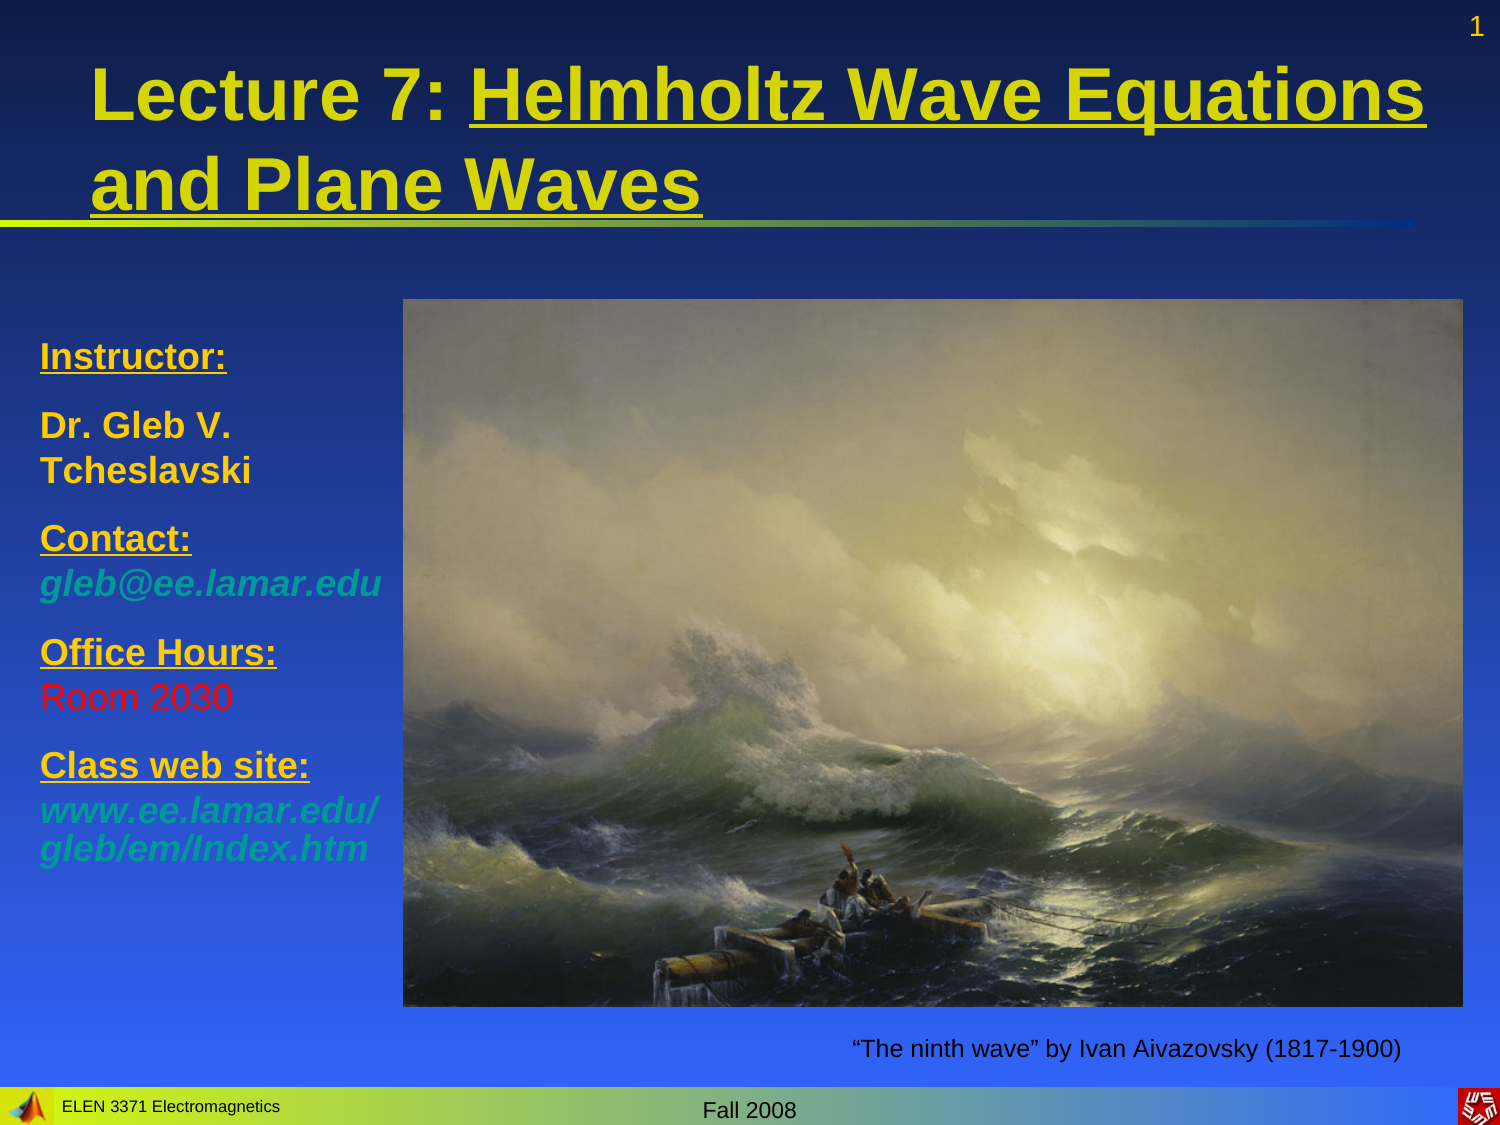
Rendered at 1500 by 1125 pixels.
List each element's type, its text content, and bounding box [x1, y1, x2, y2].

picture [1458, 1088, 1500, 1125]
picture [403, 299, 1463, 1007]
title Lecture 7: Helmholtz Wave Equations and Plane Waves [74, 37, 1475, 201]
text_box “The ninth wave” by Ivan Aivazovsky (1817-1900) [837, 1025, 1450, 1071]
text_box Instructor: Dr. Gleb V. Tcheslavski Contact: gleb@ee.lamar.edu Office Hours: Room 2030 Class web site: www.ee.lamar.edu/gleb/em/Index.htm [24, 324, 403, 884]
picture [0, 1087, 54, 1125]
